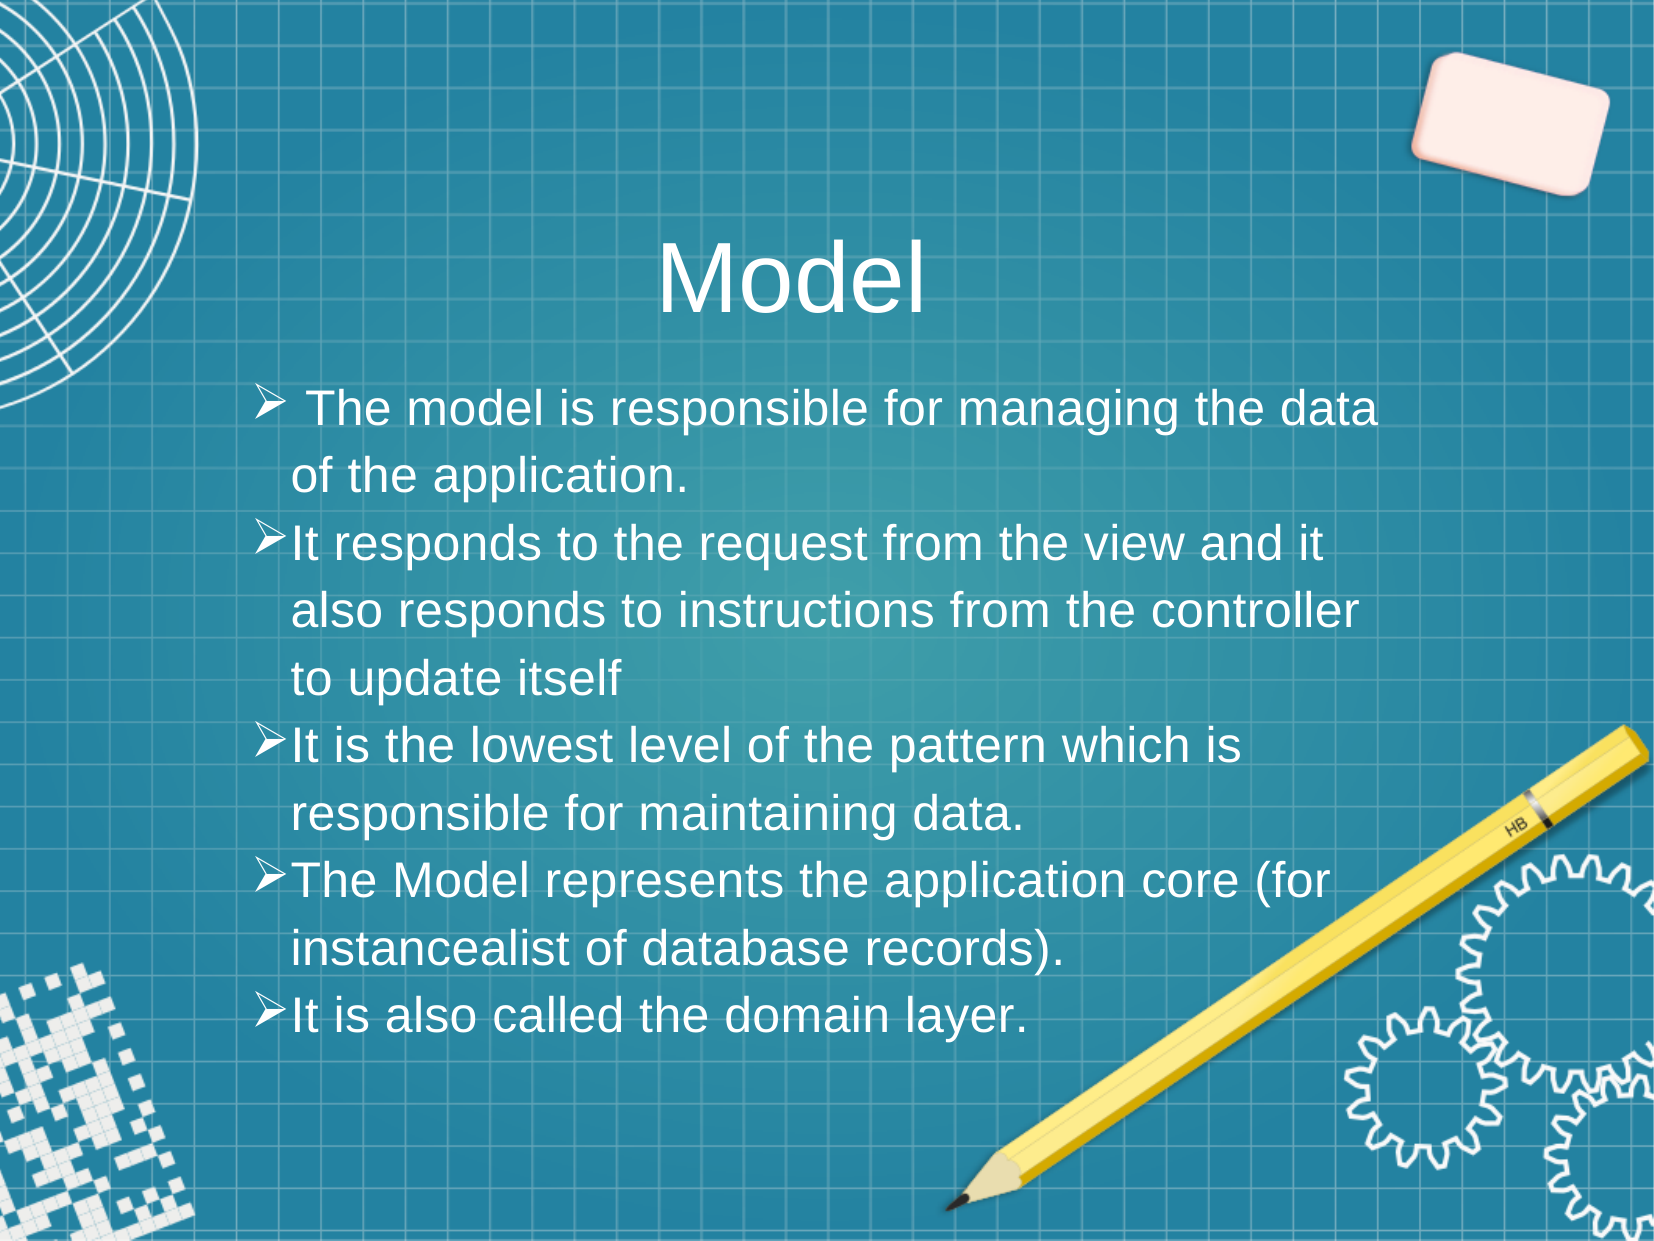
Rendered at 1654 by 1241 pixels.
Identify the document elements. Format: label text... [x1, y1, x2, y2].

title Model [224, 177, 1359, 354]
picture [0, 0, 1654, 1241]
text_box The model is responsible for managing the data of the application. It responds to the request from the view and it also responds to instructions from the controller to update itself It is the lowest level of the pattern which is responsible for maintaining data. The Model represents the application core (for instancealist of database records). It is also called the domain layer. [224, 354, 1465, 1064]
